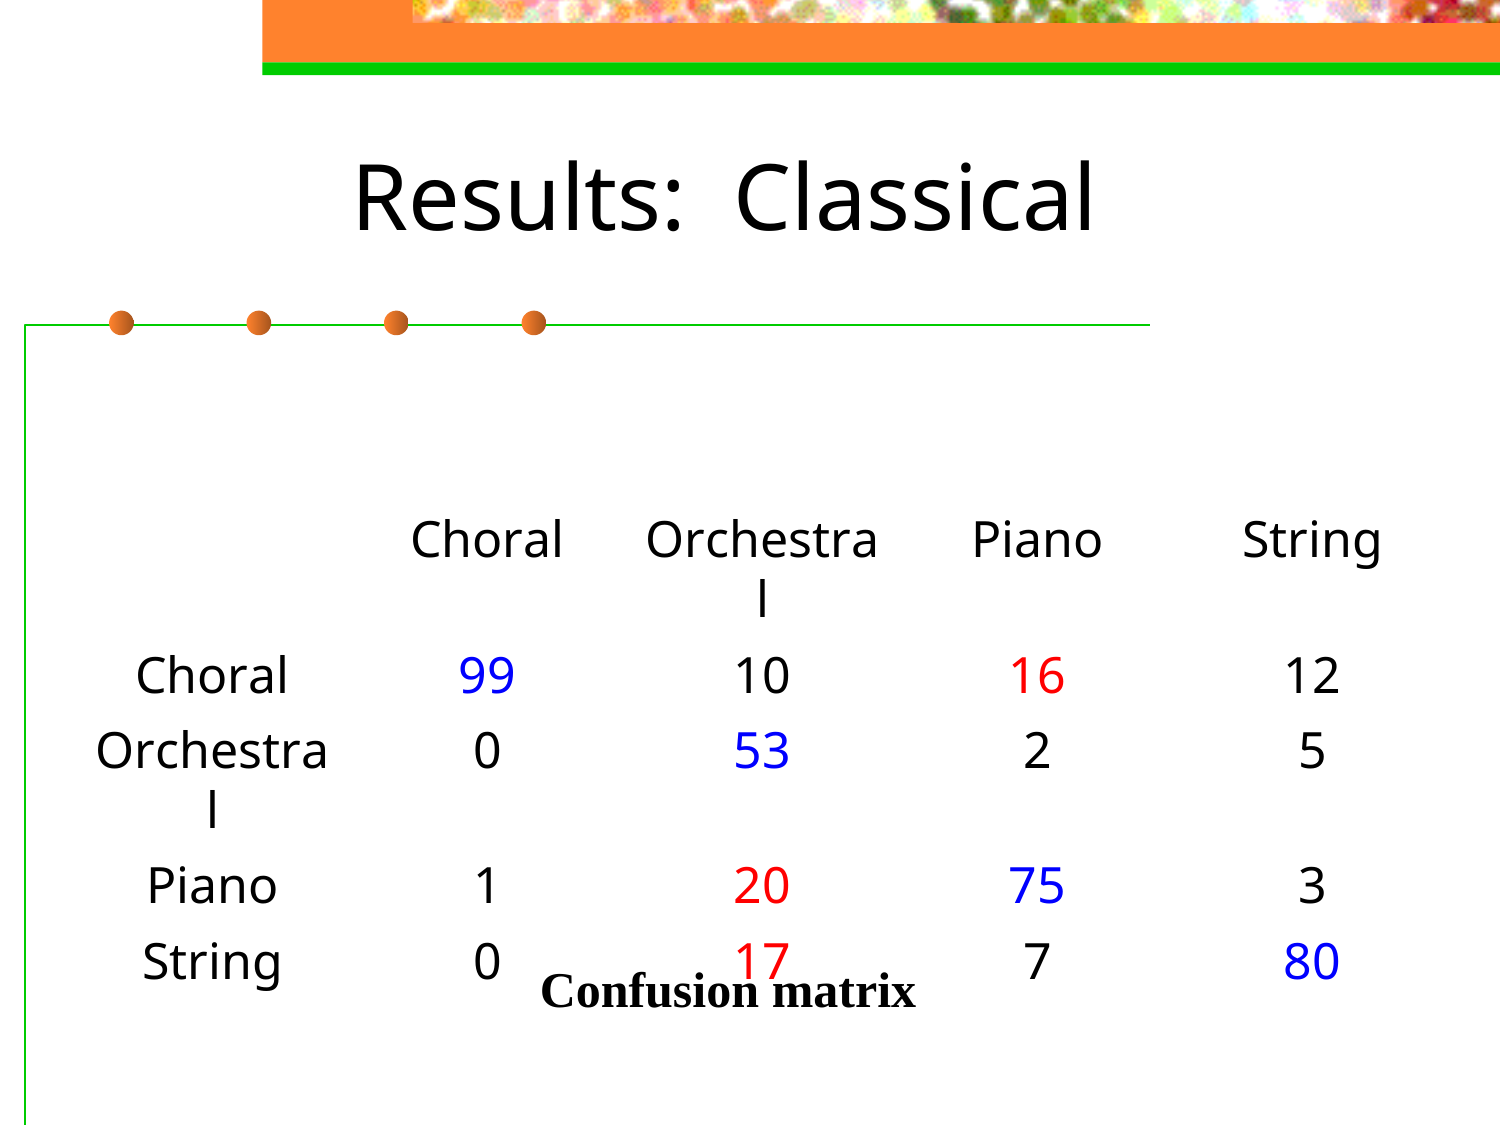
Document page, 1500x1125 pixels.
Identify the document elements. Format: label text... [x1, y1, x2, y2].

table_cell 0 [350, 711, 625, 846]
picture [412, 0, 1500, 23]
table_cell 16 [900, 635, 1175, 711]
table_cell 12 [1175, 635, 1450, 711]
table_header Piano [900, 500, 1175, 635]
table_cell 7 [900, 922, 1175, 997]
table_cell 1 [350, 846, 625, 922]
table_cell 3 [1175, 846, 1450, 922]
table_cell Choral [75, 635, 350, 711]
table_cell 10 [625, 635, 900, 711]
table_cell 75 [900, 846, 1175, 922]
table_header String [1175, 500, 1450, 635]
table_cell 53 [625, 711, 900, 846]
table_cell 2 [900, 711, 1175, 846]
table_cell 80 [1175, 922, 1450, 997]
table_cell 20 [625, 846, 900, 922]
table_cell 5 [1175, 711, 1450, 846]
table_cell String [75, 922, 350, 997]
table_cell 17 [625, 922, 900, 997]
table_cell 0 [350, 922, 625, 997]
title Results: Classical [87, 99, 1363, 288]
text_box Confusion matrix [524, 997, 938, 1026]
table_header Choral [350, 500, 625, 635]
table_cell Orchestral [75, 711, 350, 846]
table_header [75, 500, 350, 635]
table_cell 99 [350, 635, 625, 711]
table_cell Piano [75, 846, 350, 922]
table_header Orchestral [625, 500, 900, 635]
